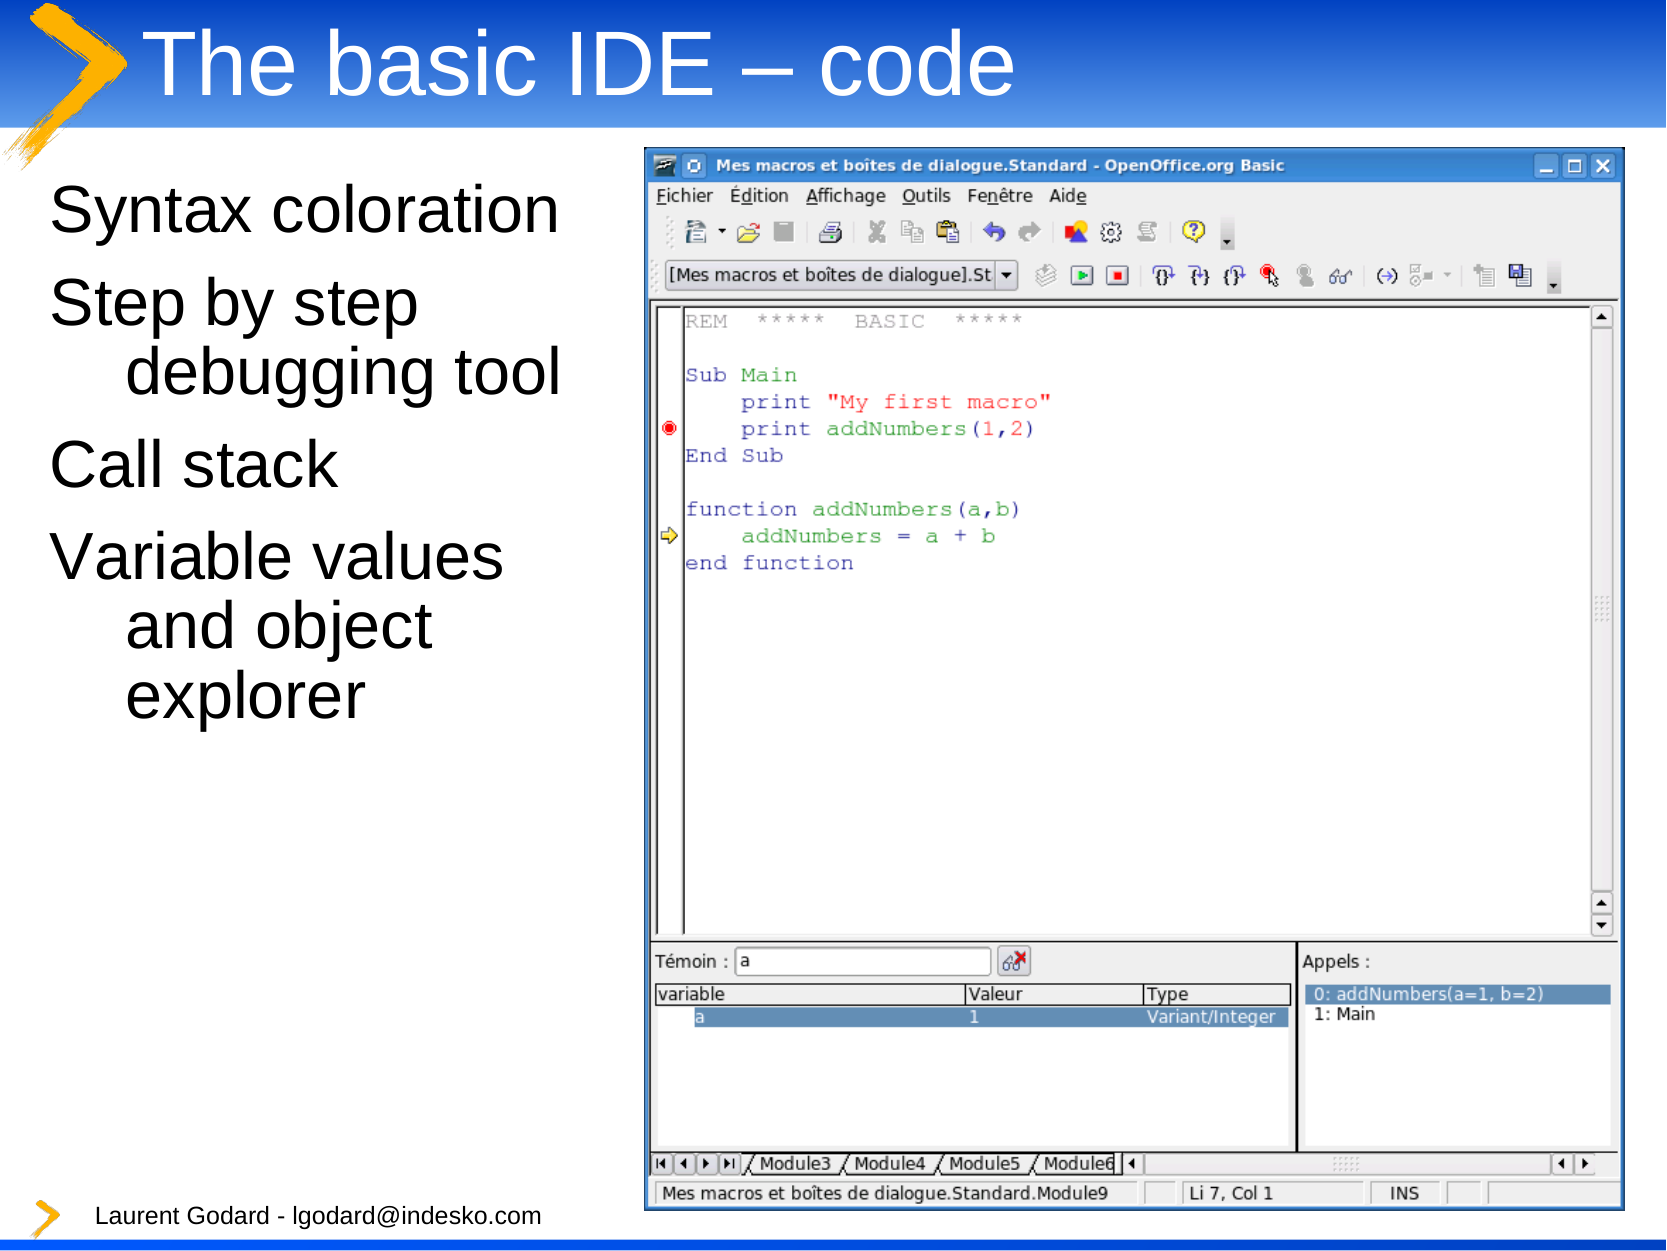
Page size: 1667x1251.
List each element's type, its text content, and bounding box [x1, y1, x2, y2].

title The basic IDE – code [137, 0, 1585, 174]
picture [29, 1200, 60, 1241]
picture [2, 2, 128, 172]
list Syntax coloration Step by step debugging tool Call stack Variable values and object explorer [0, 177, 621, 1182]
picture [644, 147, 1625, 1211]
